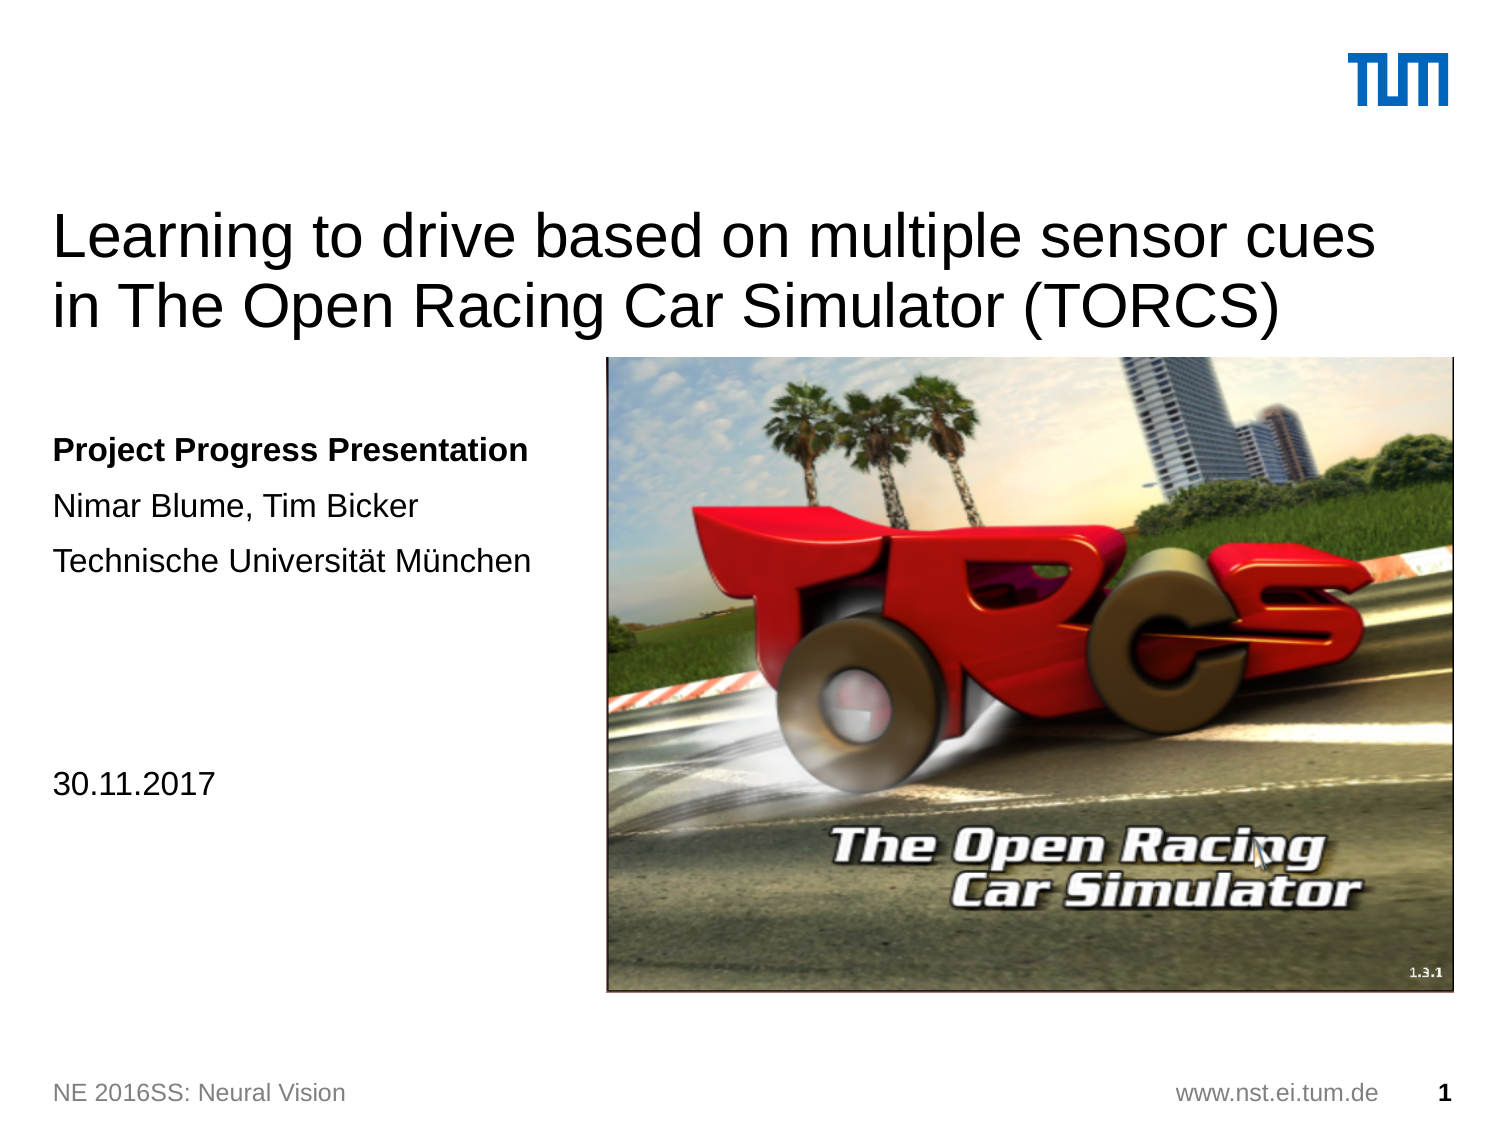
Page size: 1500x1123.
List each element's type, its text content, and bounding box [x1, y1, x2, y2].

title Learning to drive based on multiple sensor cues in The Open Racing Car Simulator (TORCS) [52, 200, 1453, 355]
picture [606, 357, 1454, 993]
list Project Progress Presentation Nimar Blume, Tim Bicker Technische Universität München 30.11.2017 [52, 413, 1453, 1063]
